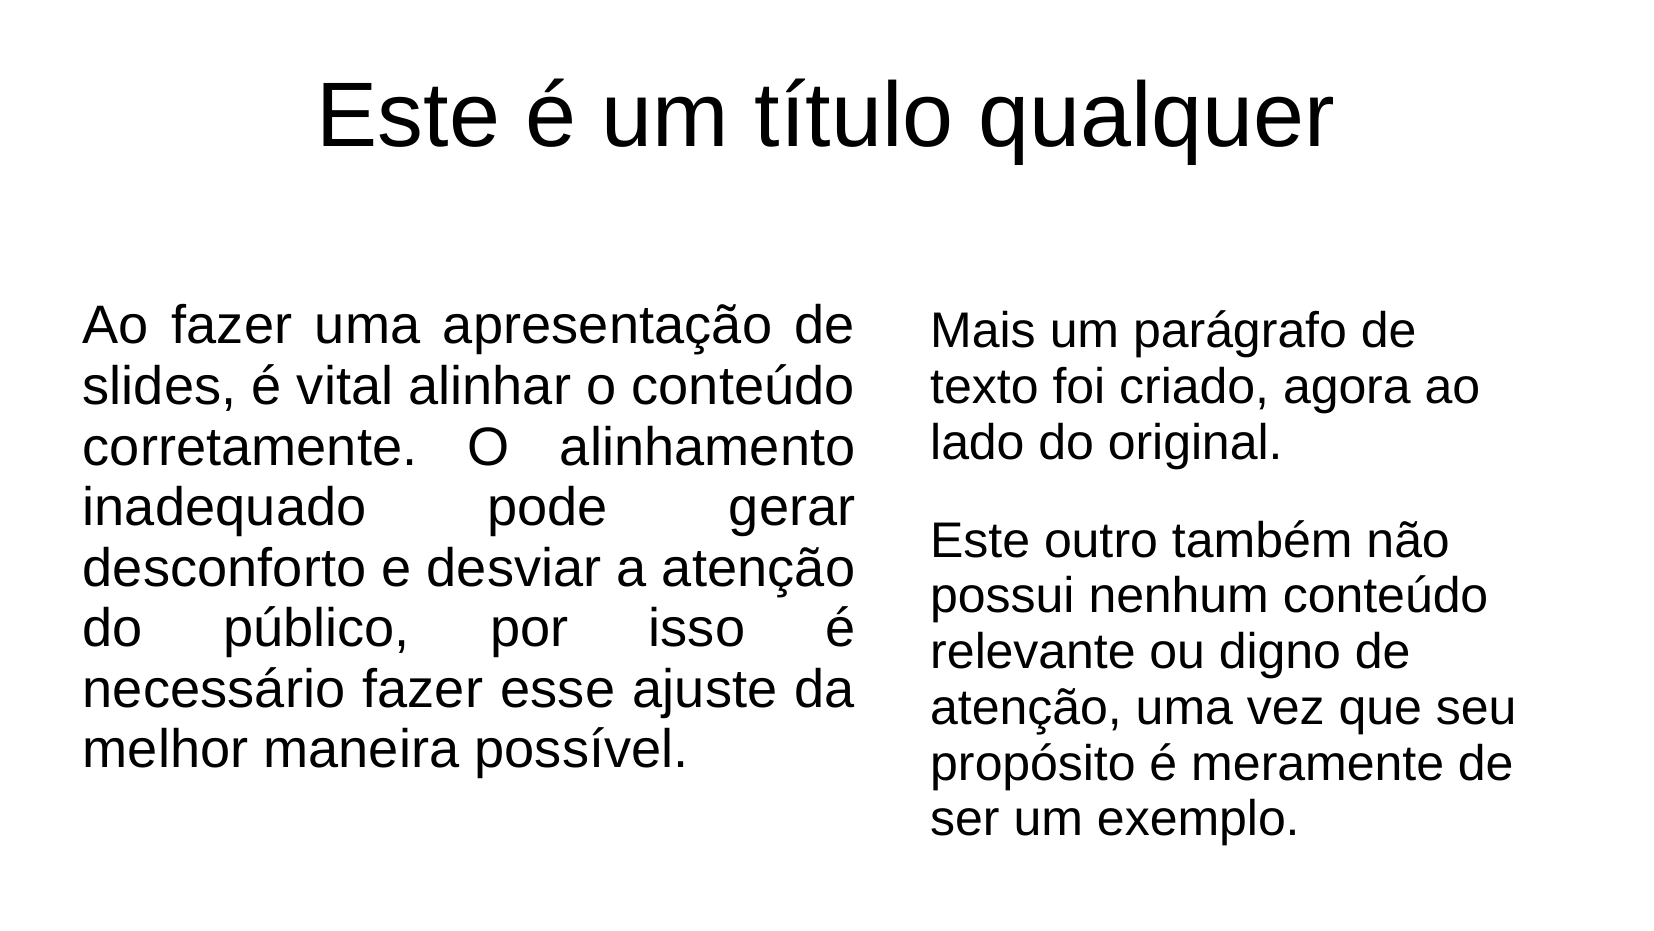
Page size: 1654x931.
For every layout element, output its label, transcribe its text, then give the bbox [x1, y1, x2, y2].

title Este é um título qualquer [82, 37, 1571, 193]
subtitle Ao fazer uma apresentação de slides, é vital alinhar o conteúdo corretamente. O alinhamento inadequado pode gerar desconforto e desviar a atenção do público, por isso é necessário fazer esse ajuste da melhor maneira possível. [82, 217, 857, 857]
text_box Mais um parágrafo de texto foi criado, agora ao lado do original. Este outro também não possui nenhum conteúdo relevante ou digno de atenção, uma vez que seu propósito é meramente de ser um exemplo. [915, 295, 1536, 854]
